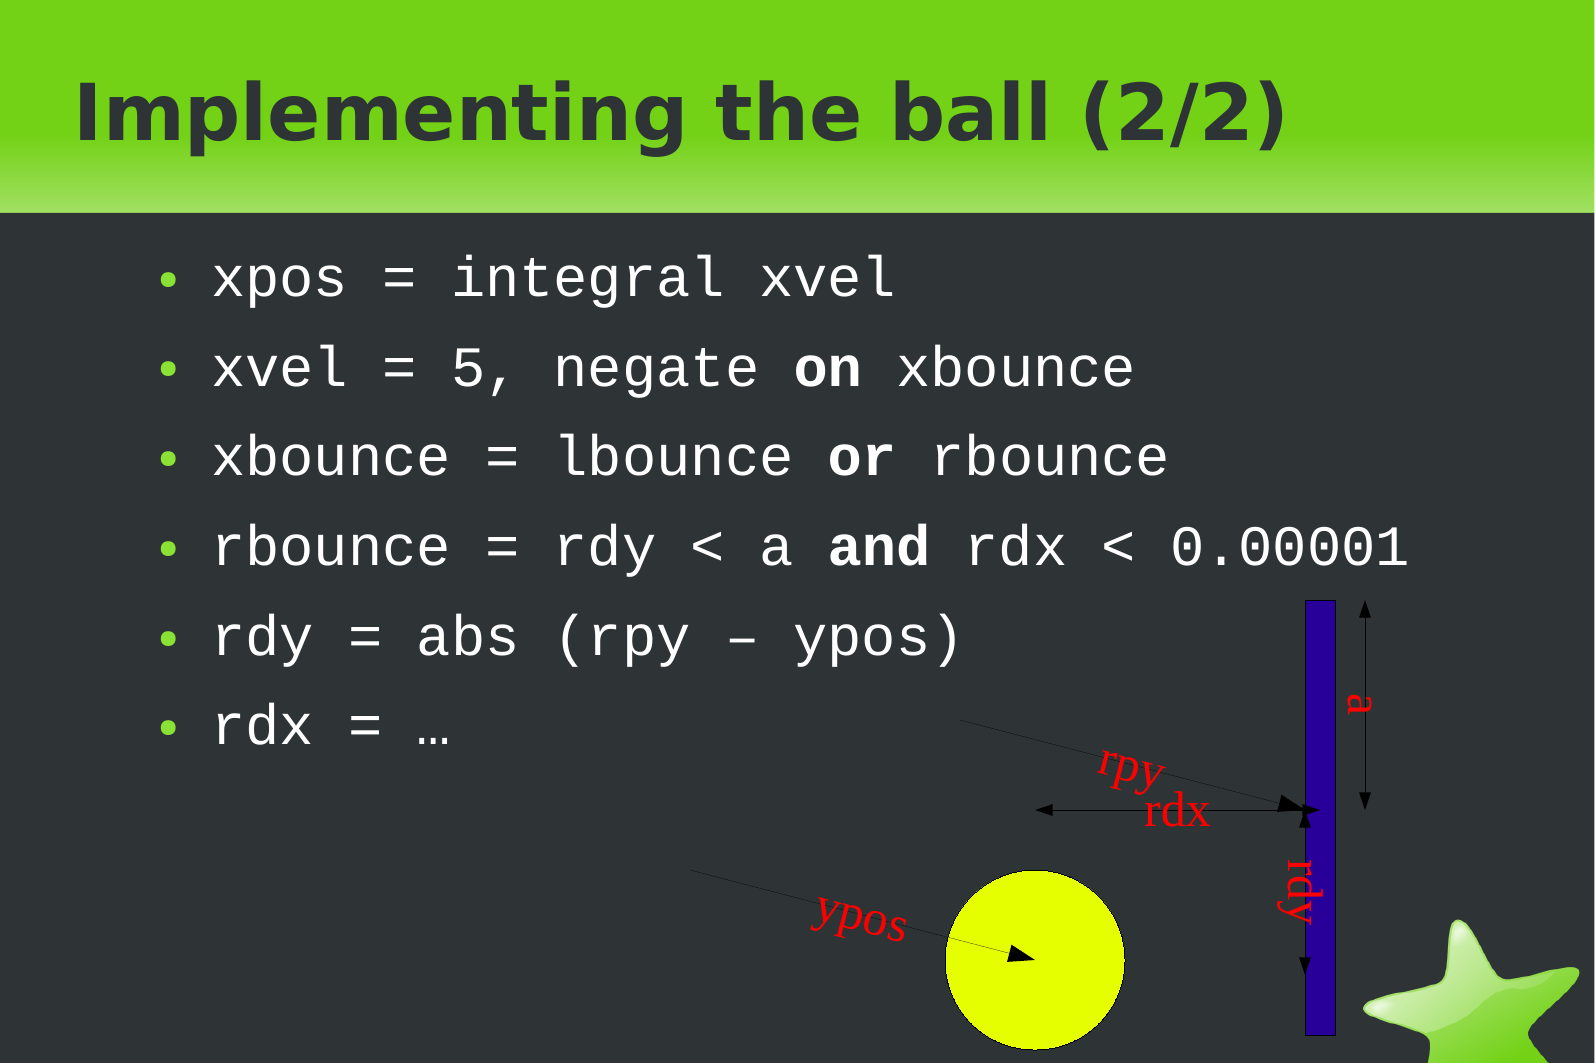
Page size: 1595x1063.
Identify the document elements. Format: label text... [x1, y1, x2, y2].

list xpos = integral xvel xvel = 5, negate on xbounce xbounce = lbounce or rbounce rbounce = rdy < a and rdx < 0.00001 rdy = abs (rpy – ypos) rdx = … [79, 248, 1515, 951]
title Implementing the ball (2/2) [74, 25, 1510, 203]
text_box [1305, 882, 1310, 892]
picture [0, 0, 1595, 1063]
text_box [1305, 600, 1336, 1036]
text_box [945, 870, 1126, 1051]
